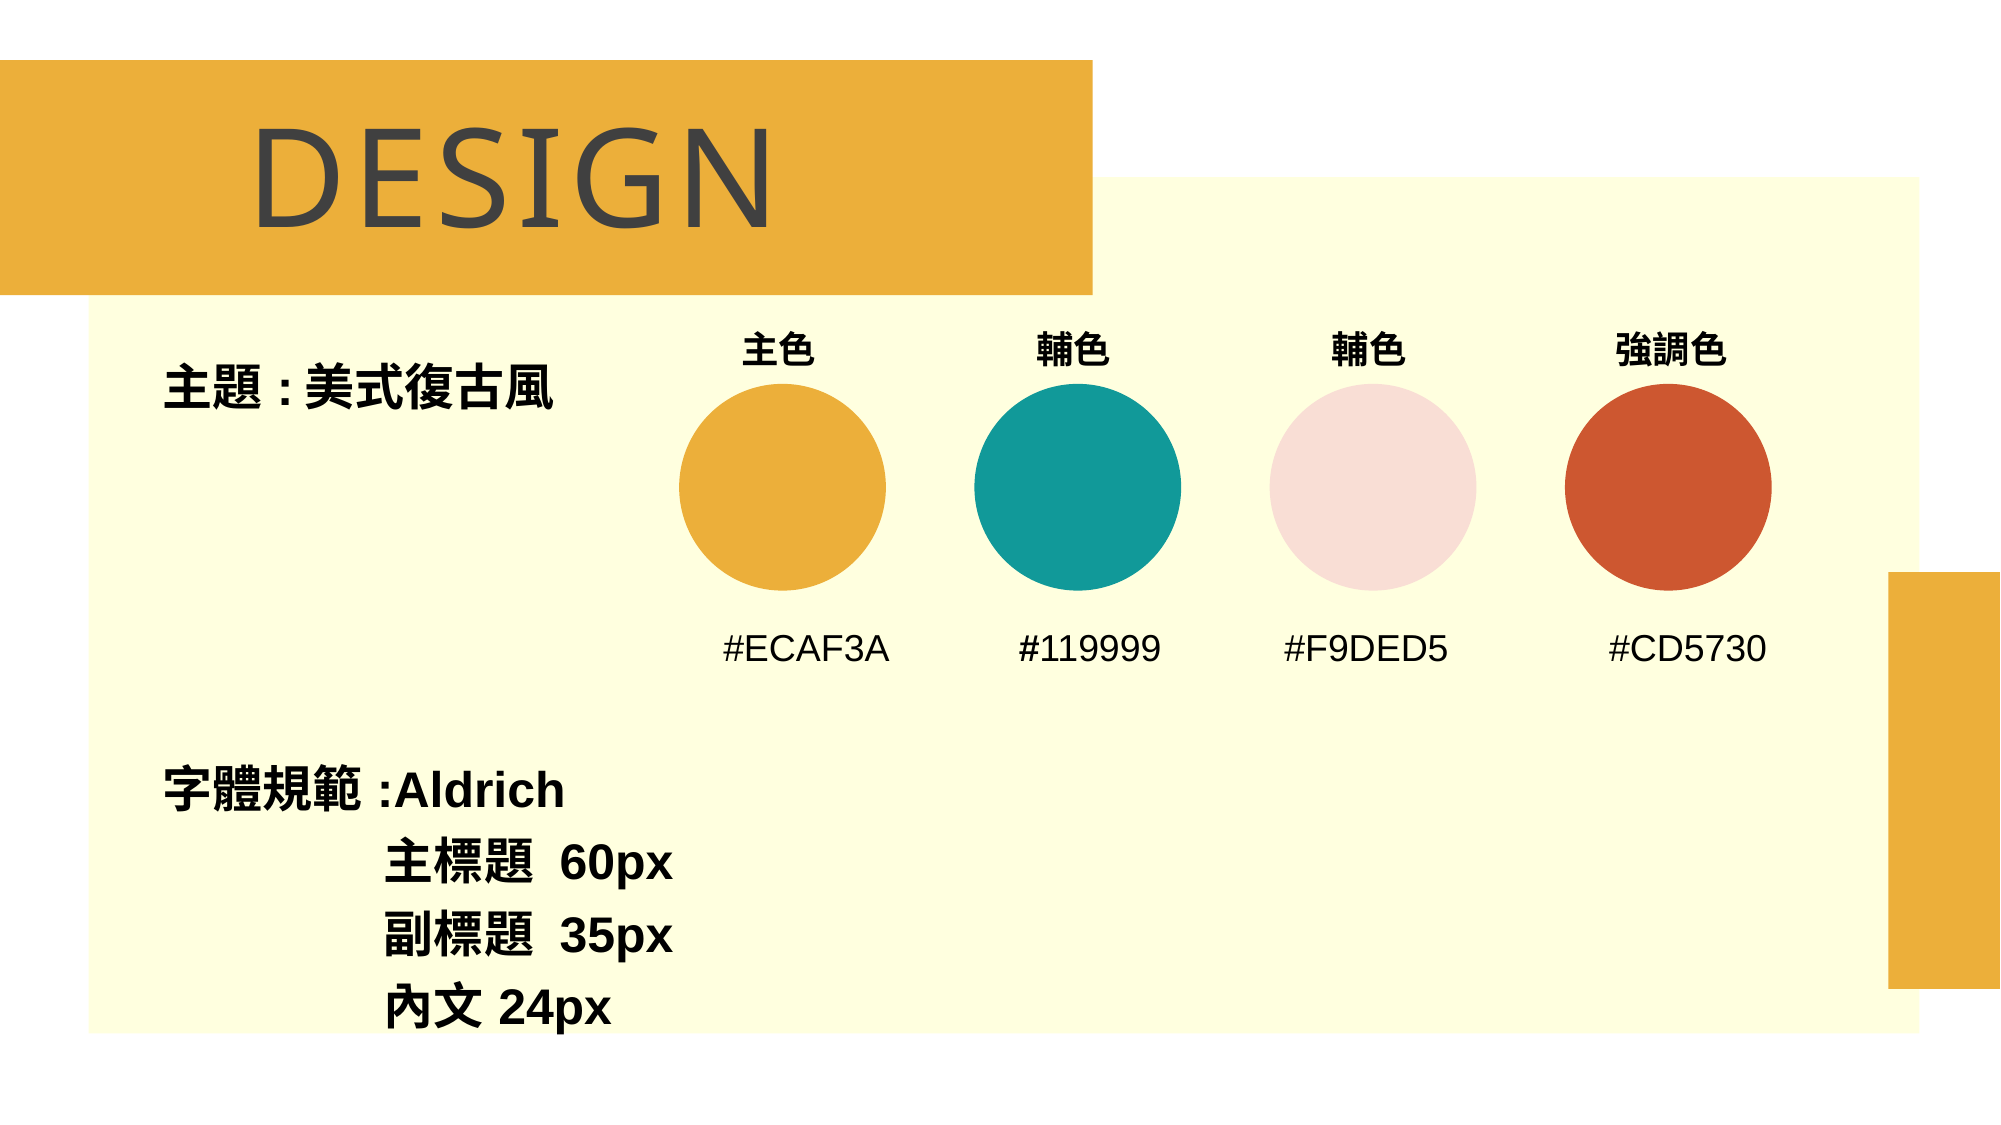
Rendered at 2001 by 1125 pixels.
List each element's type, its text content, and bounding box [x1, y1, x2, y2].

text_box [0, 60, 2000, 1034]
text_box 強調色 [1600, 312, 1749, 402]
text_box 主題:美式復古風 [1138, 340, 1316, 455]
text_box 主題:美式復古風 [147, 340, 726, 455]
text_box #119999 [1003, 620, 1182, 680]
text_box #F9DED5 [1269, 620, 1477, 680]
text_box #ECAF3A [708, 620, 916, 680]
text_box DESIGN [71, 82, 957, 263]
text_box 主色 [726, 312, 875, 402]
text_box 主題:美式復古風 [1729, 402, 1743, 414]
text_box 輔色 [1021, 312, 1170, 402]
text_box 輔色 [1316, 312, 1465, 402]
text_box 主題:美式復古風 [1433, 340, 1608, 455]
text_box 主題:美式復古風 [843, 340, 1021, 455]
text_box #CD5730 [1594, 620, 1802, 680]
text_box 字體規範:Aldrich 主標題 60px 副標題 35px 內文24px [147, 741, 1743, 1023]
